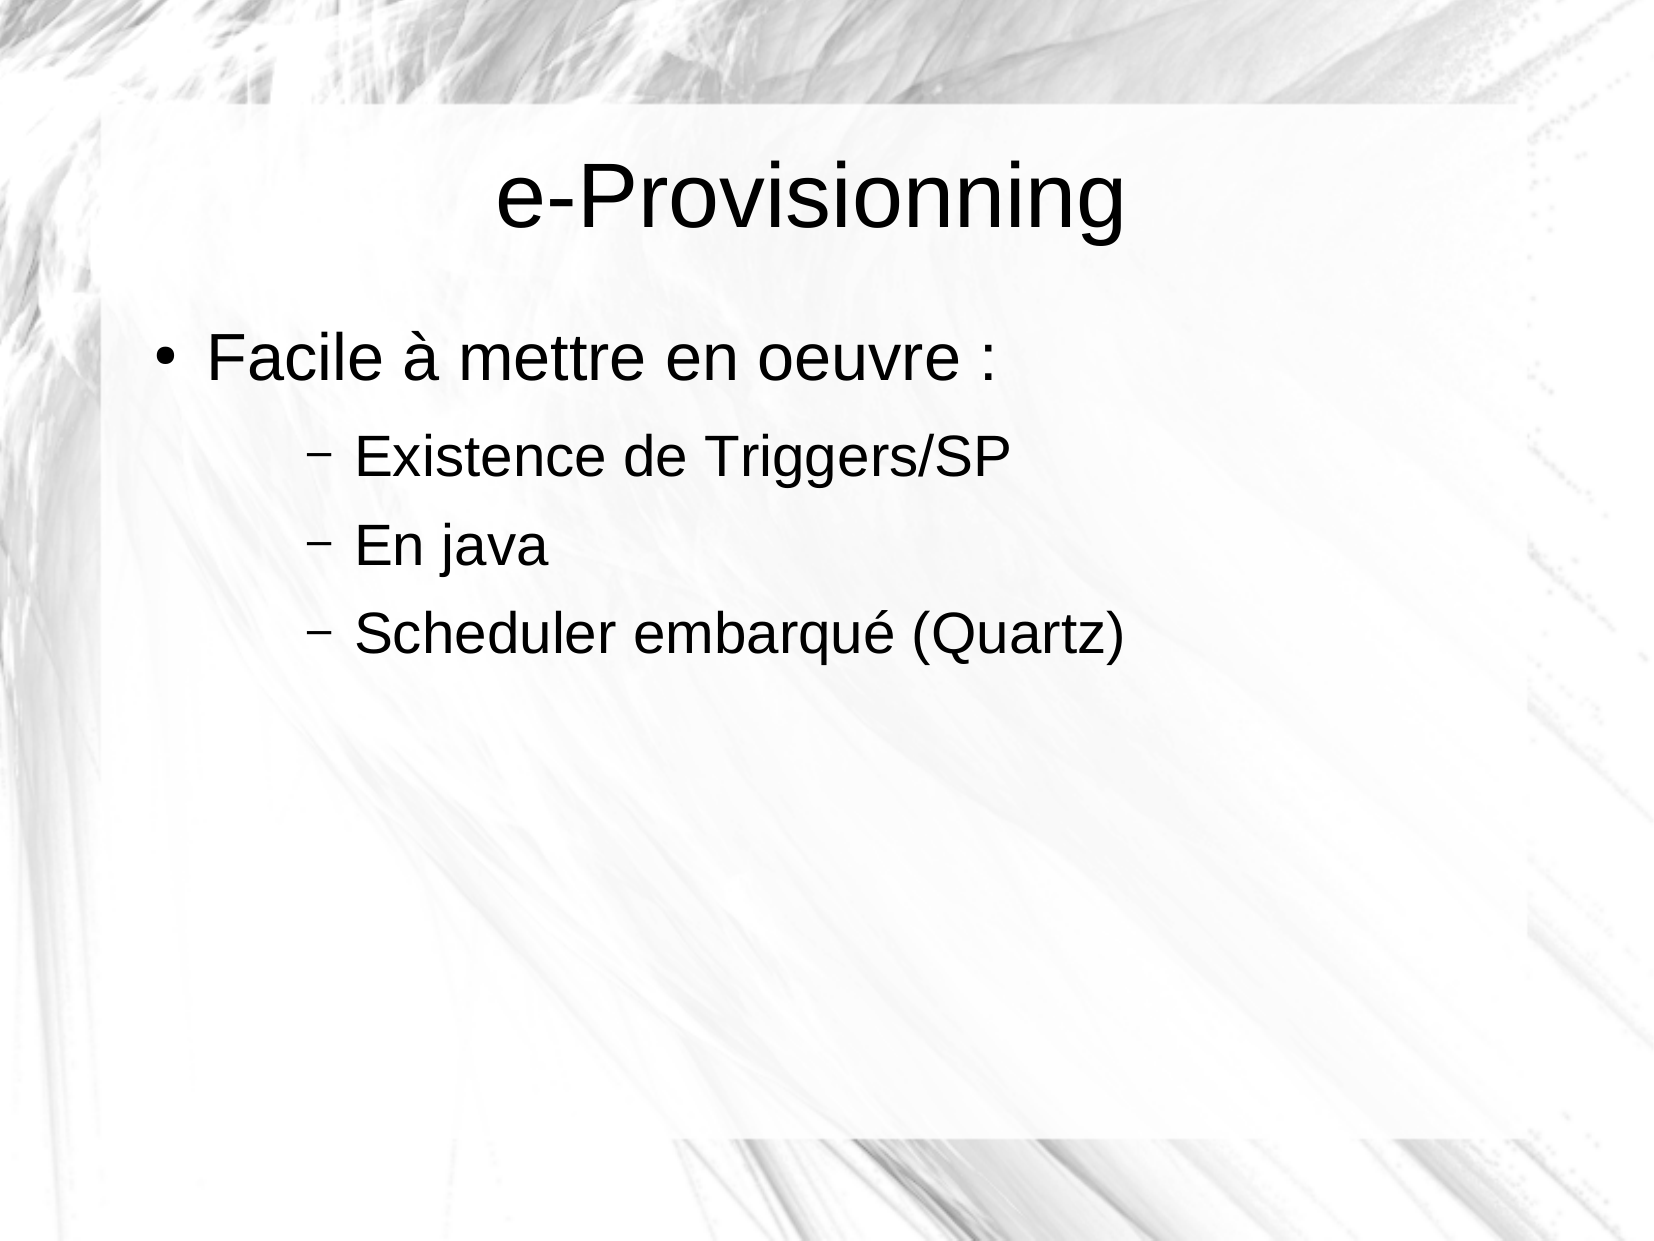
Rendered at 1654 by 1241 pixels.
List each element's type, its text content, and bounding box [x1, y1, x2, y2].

list Facile à mettre en oeuvre : Existence de Triggers/SP En java Scheduler embarqué (Quartz) [118, 319, 1571, 931]
picture [0, 0, 1654, 1241]
title e-Provisionning [118, 119, 1506, 273]
